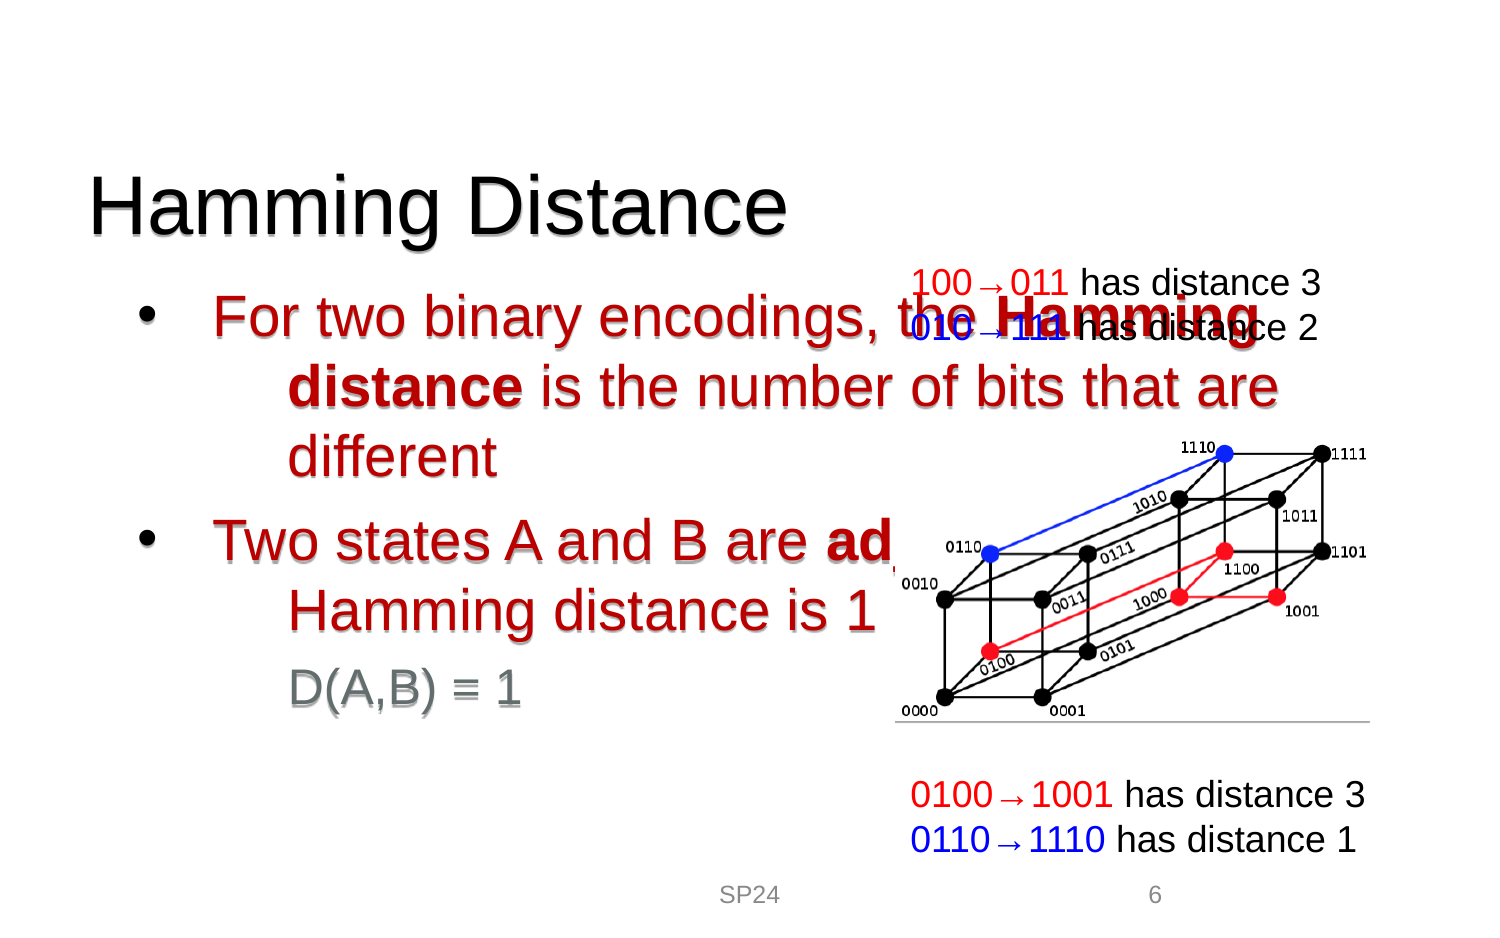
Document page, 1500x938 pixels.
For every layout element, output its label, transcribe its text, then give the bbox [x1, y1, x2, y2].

text_box 100→011 has distance 3 010→111 has distance 2 [895, 250, 1408, 355]
list For two binary encodings, the Hamming distance is the number of bits that are different Two states A and B are adjacent if their Hamming distance is 1 D(A,B) = 1 [122, 270, 1434, 849]
title Hamming Distance [72, 143, 1434, 251]
footer SP24 [496, 868, 1004, 919]
slide_number <number> [1133, 868, 1471, 919]
text_box 0100→1001 has distance 3 0110→1110 has distance 1 [895, 762, 1414, 867]
picture [895, 435, 1372, 721]
